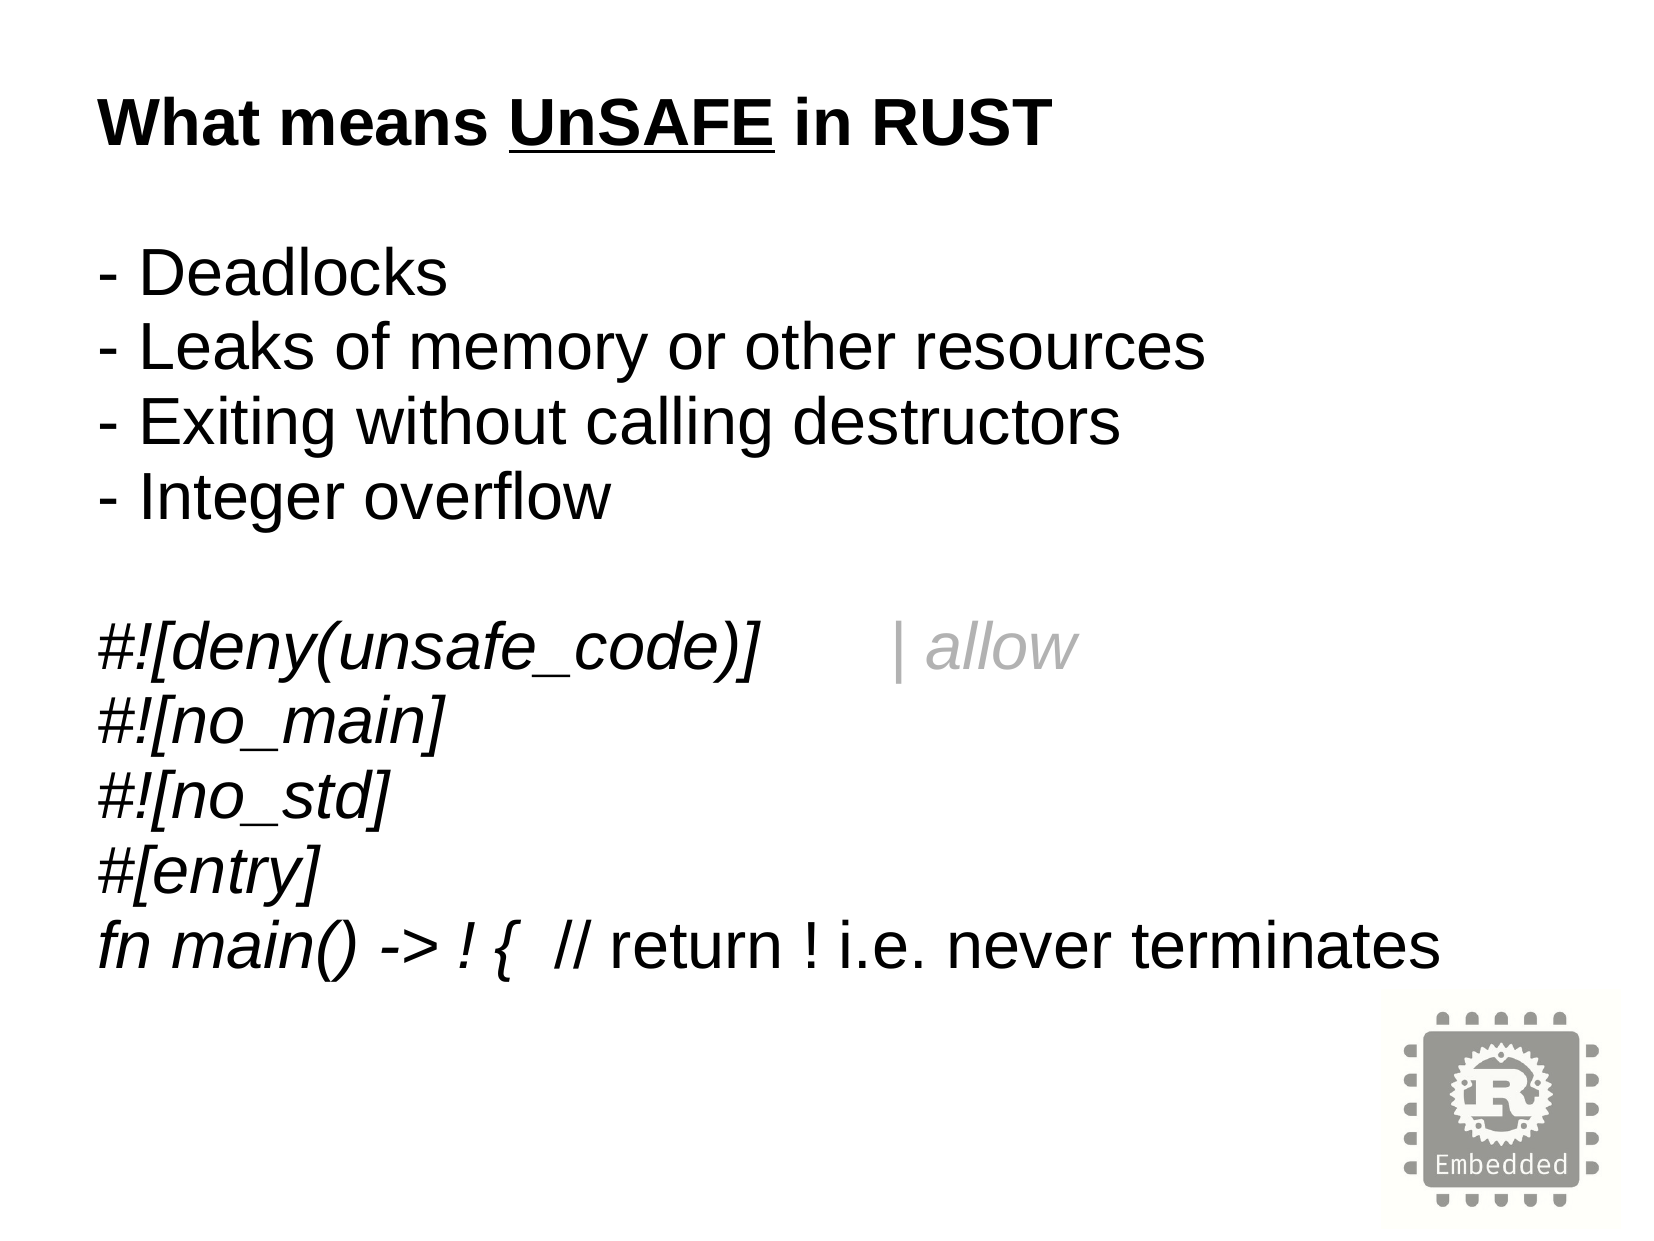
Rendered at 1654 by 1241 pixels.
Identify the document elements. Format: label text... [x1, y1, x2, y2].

text_box What means UnSAFE in RUST - Deadlocks - Leaks of memory or other resources - Exiting without calling destructors - Integer overflow #![deny(unsafe_code)] | allow #![no_main] #![no_std] #[entry] fn main() -> ! { // return ! i.e. never terminates [82, 77, 1462, 990]
picture [1381, 989, 1621, 1229]
